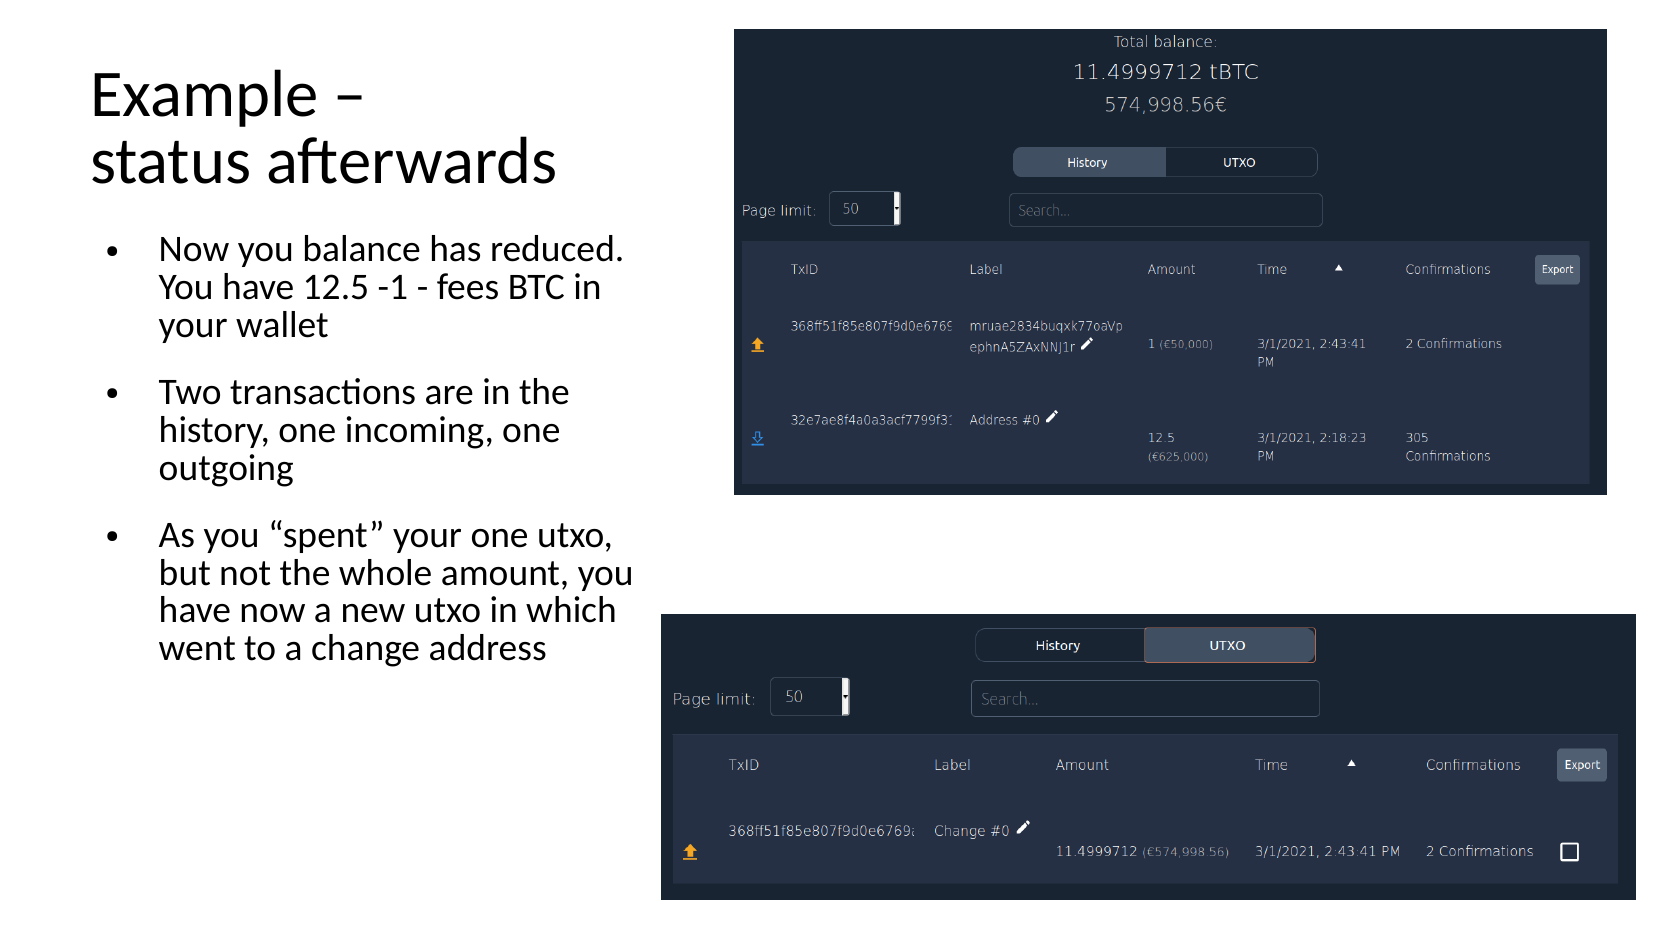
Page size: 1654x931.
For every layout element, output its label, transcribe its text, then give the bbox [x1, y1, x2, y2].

picture [734, 29, 1607, 496]
list Now you balance has reduced. You have 12.5 -1 - fees BTC in your wallet Two transactions are in the history, one incoming, one outgoing As you “spent” your one utxo, but not the whole amount, you have now a new utxo in which went to a change address [87, 233, 661, 931]
picture [661, 614, 1636, 901]
title Example – status afterwards [90, 33, 734, 234]
